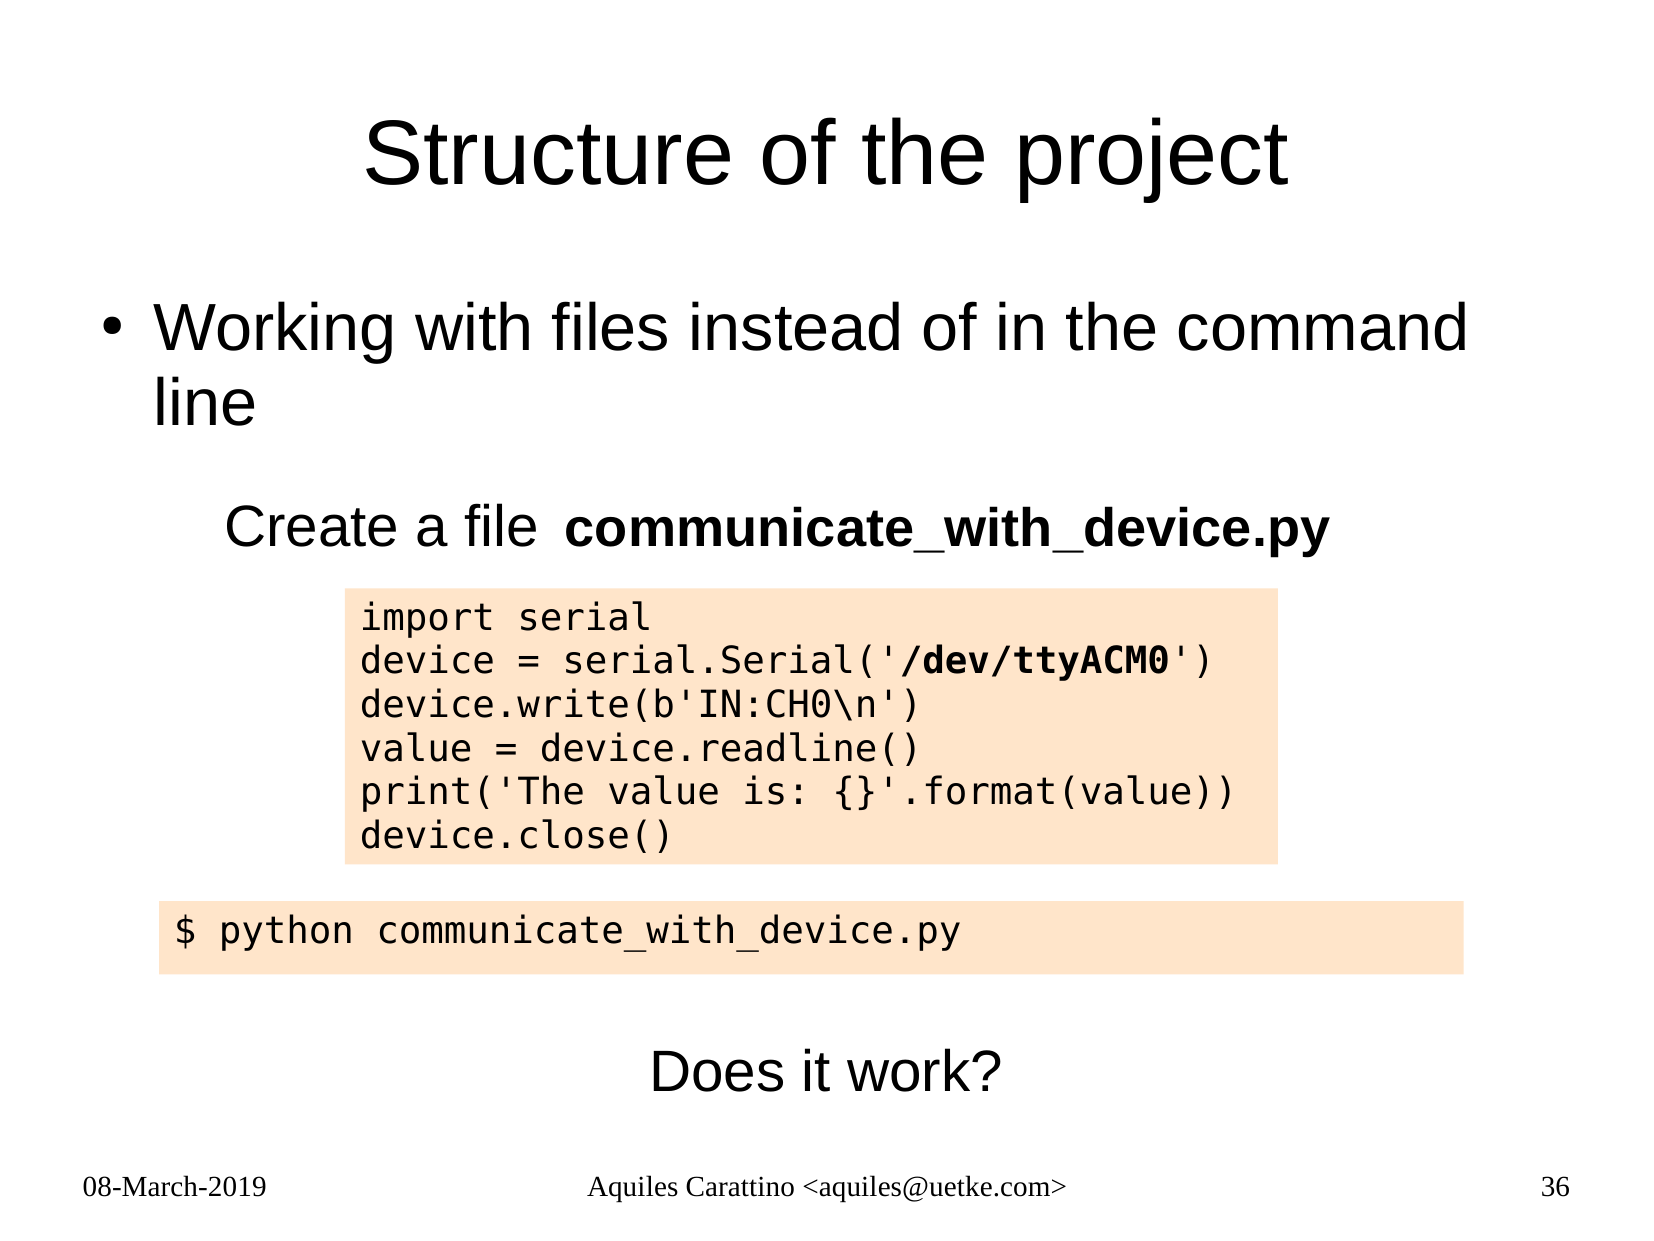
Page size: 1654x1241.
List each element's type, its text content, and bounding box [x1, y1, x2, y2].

text_box Does it work? [634, 1031, 1019, 1111]
title Structure of the project [82, 49, 1571, 257]
text_box $ python communicate_with_device.py [159, 901, 1464, 975]
list Working with files instead of in the command line Create a file communicate_with_device.py [82, 290, 1571, 1010]
text_box import serial device = serial.Serial('/dev/ttyACM0') device.write(b'IN:CH0\n') value = device.readline() print('The value is: {}'.format(value)) device.close() [344, 588, 1278, 865]
